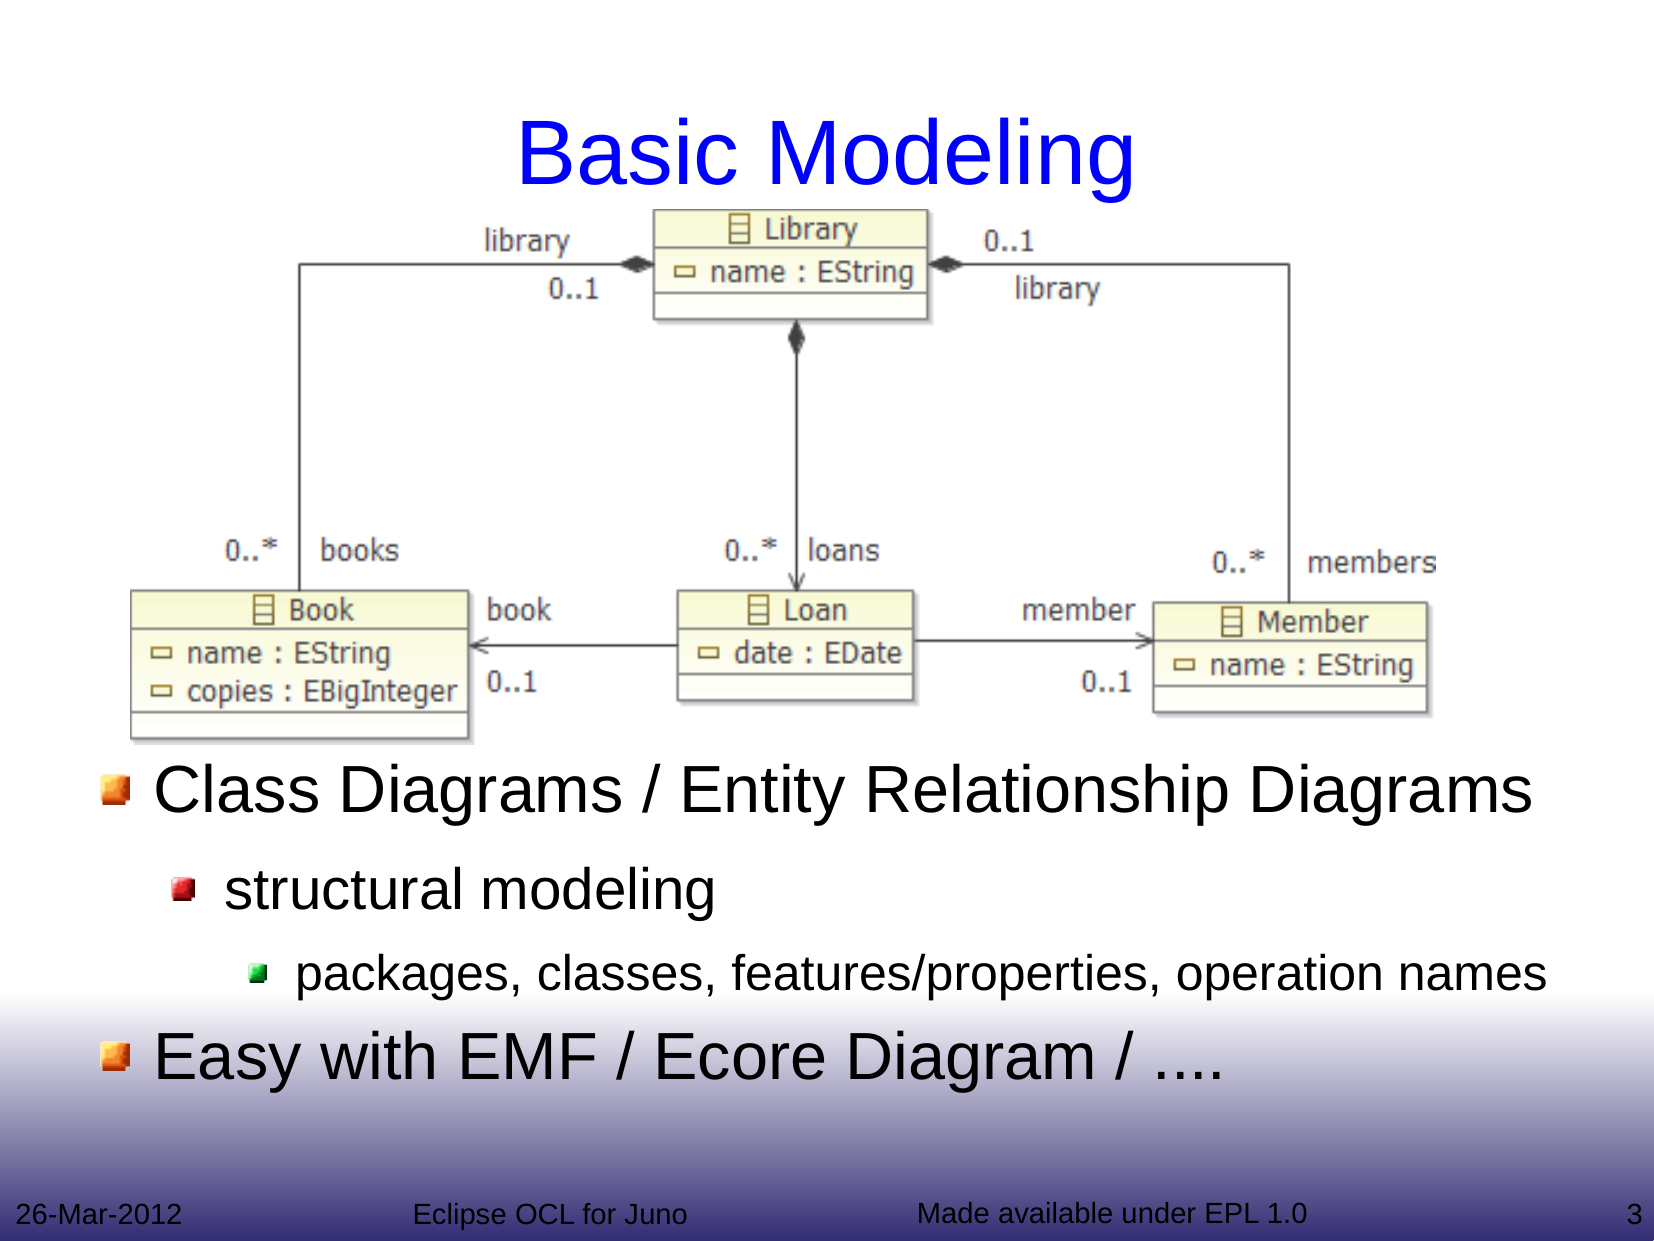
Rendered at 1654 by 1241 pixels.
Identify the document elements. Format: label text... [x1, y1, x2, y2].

list Class Diagrams / Entity Relationship Diagrams structural modeling packages, classes, features/properties, operation names Easy with EMF / Ecore Diagram / .... [82, 752, 1571, 1101]
picture [130, 209, 1436, 745]
title Basic Modeling [82, 49, 1571, 257]
